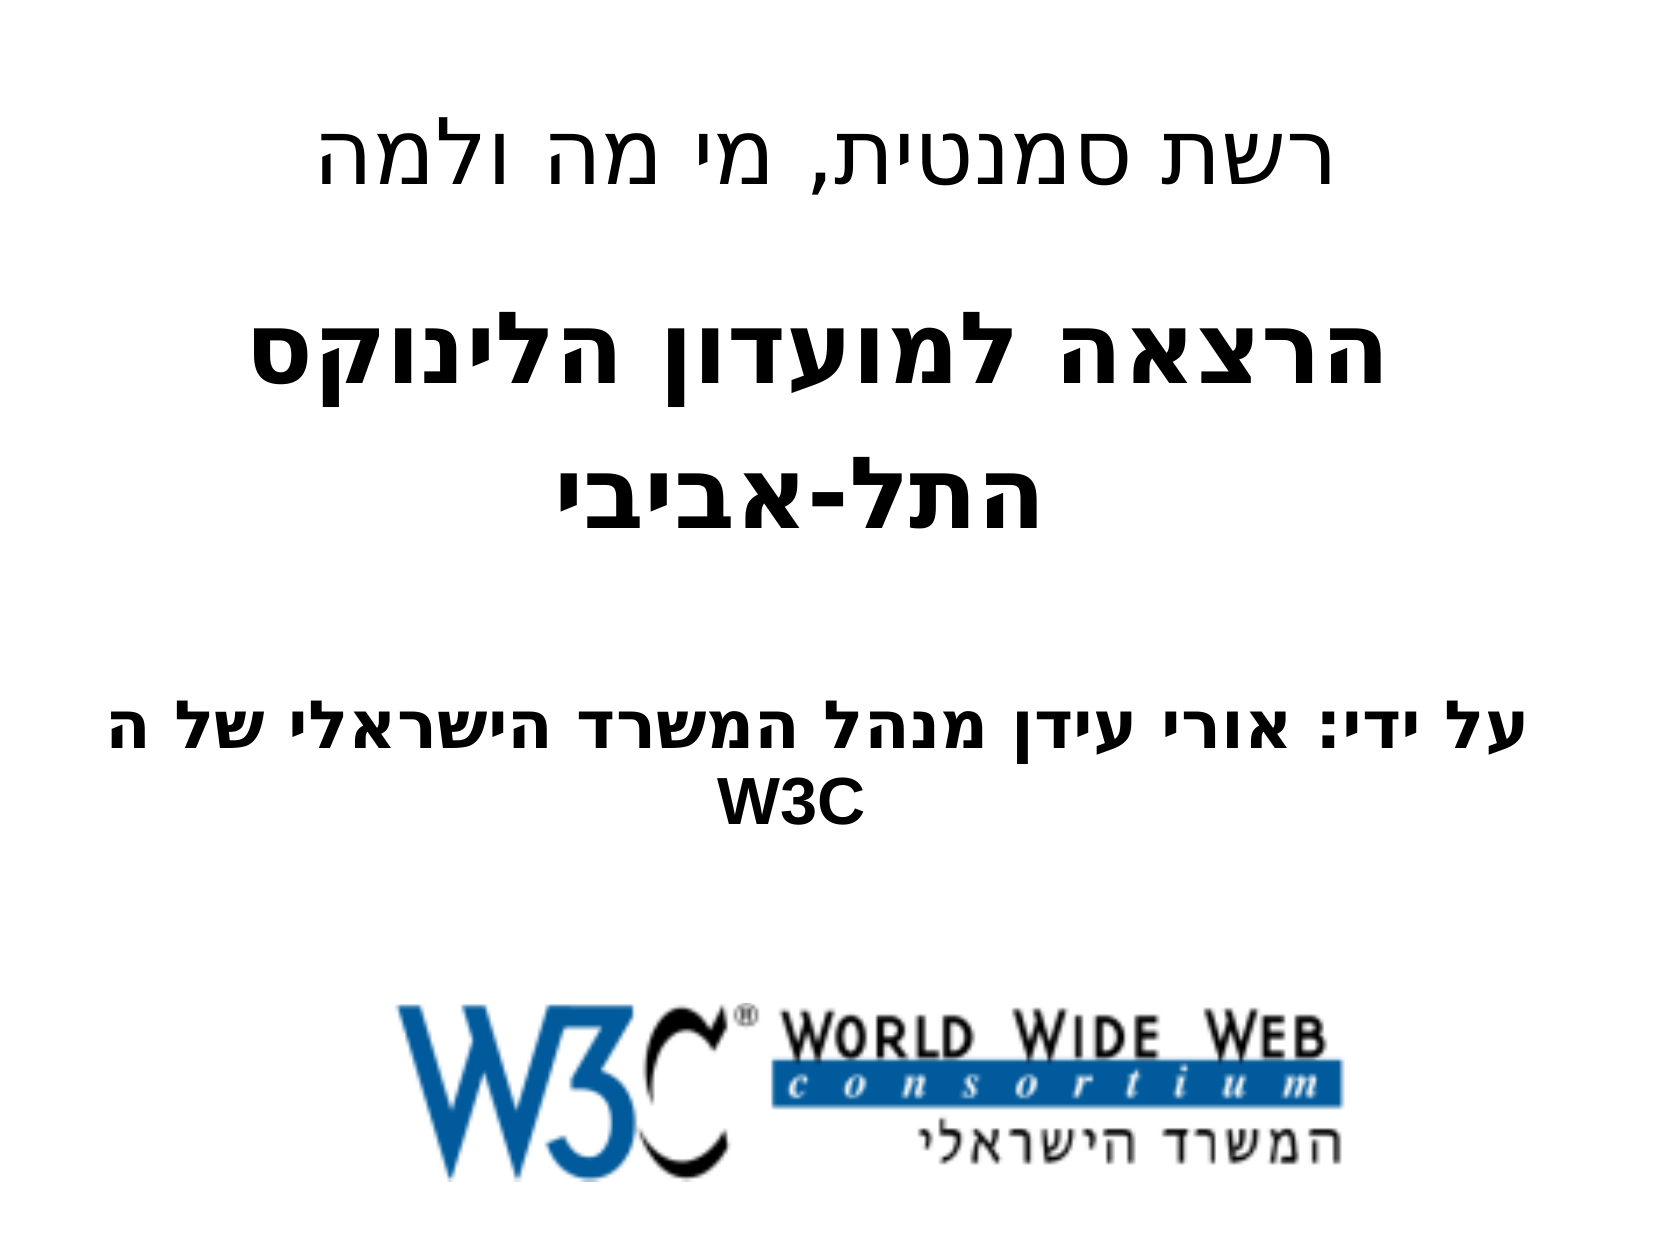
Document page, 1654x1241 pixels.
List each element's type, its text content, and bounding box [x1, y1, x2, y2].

picture [383, 1003, 1359, 1182]
title רשת סמנטית, מי מה ולמה [82, 56, 1571, 250]
list הרצאה למועדון הלינוקס התל-אביבי על ידי: אורי עידן מנהל המשרד הישראלי של ה W3C [82, 290, 1571, 1094]
